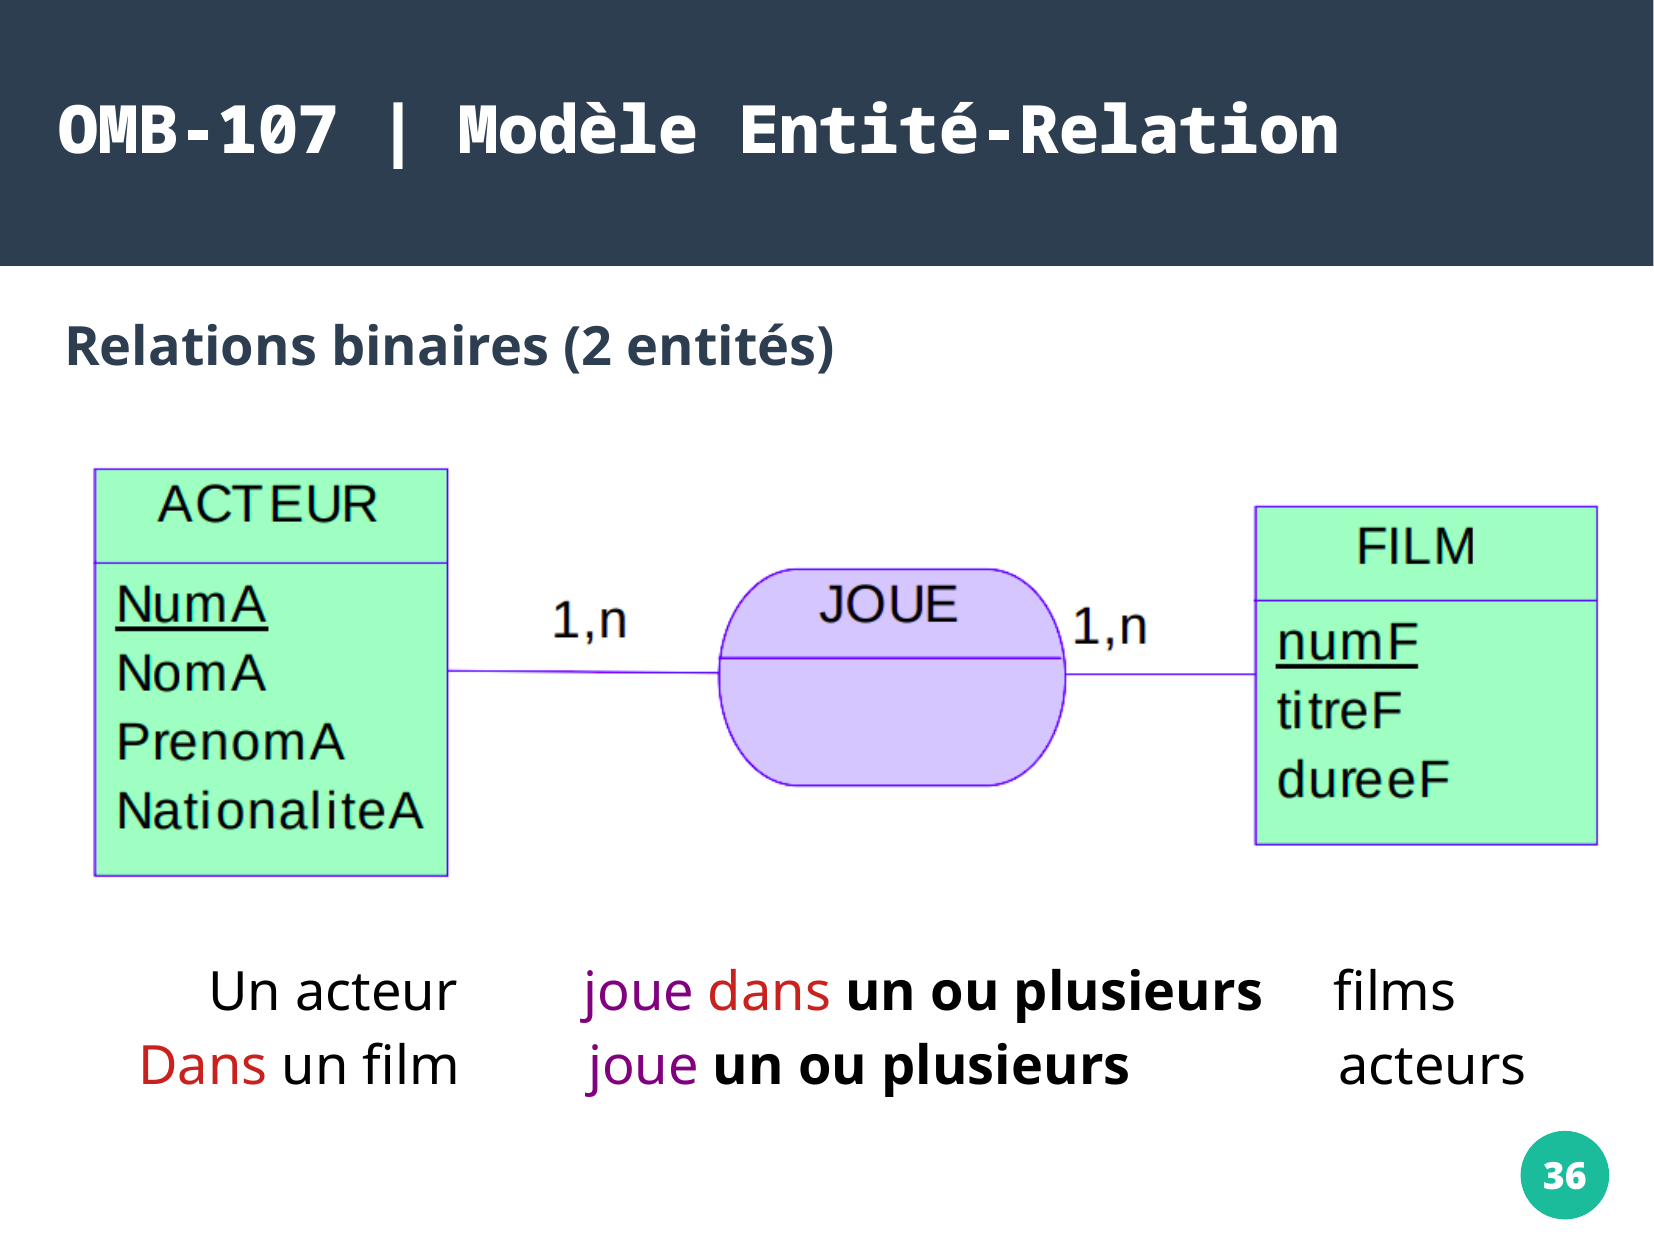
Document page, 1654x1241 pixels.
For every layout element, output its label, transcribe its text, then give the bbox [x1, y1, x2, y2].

title OMB-107 | Modèle Entité-Relation [58, 49, 1595, 207]
text_box Un acteur joue dans un ou plusieurs films Dans un film joue un ou plusieurs acteurs [60, 945, 1606, 1140]
picture [81, 453, 1606, 886]
text_box Relations binaires (2 entités) [49, 300, 1606, 446]
